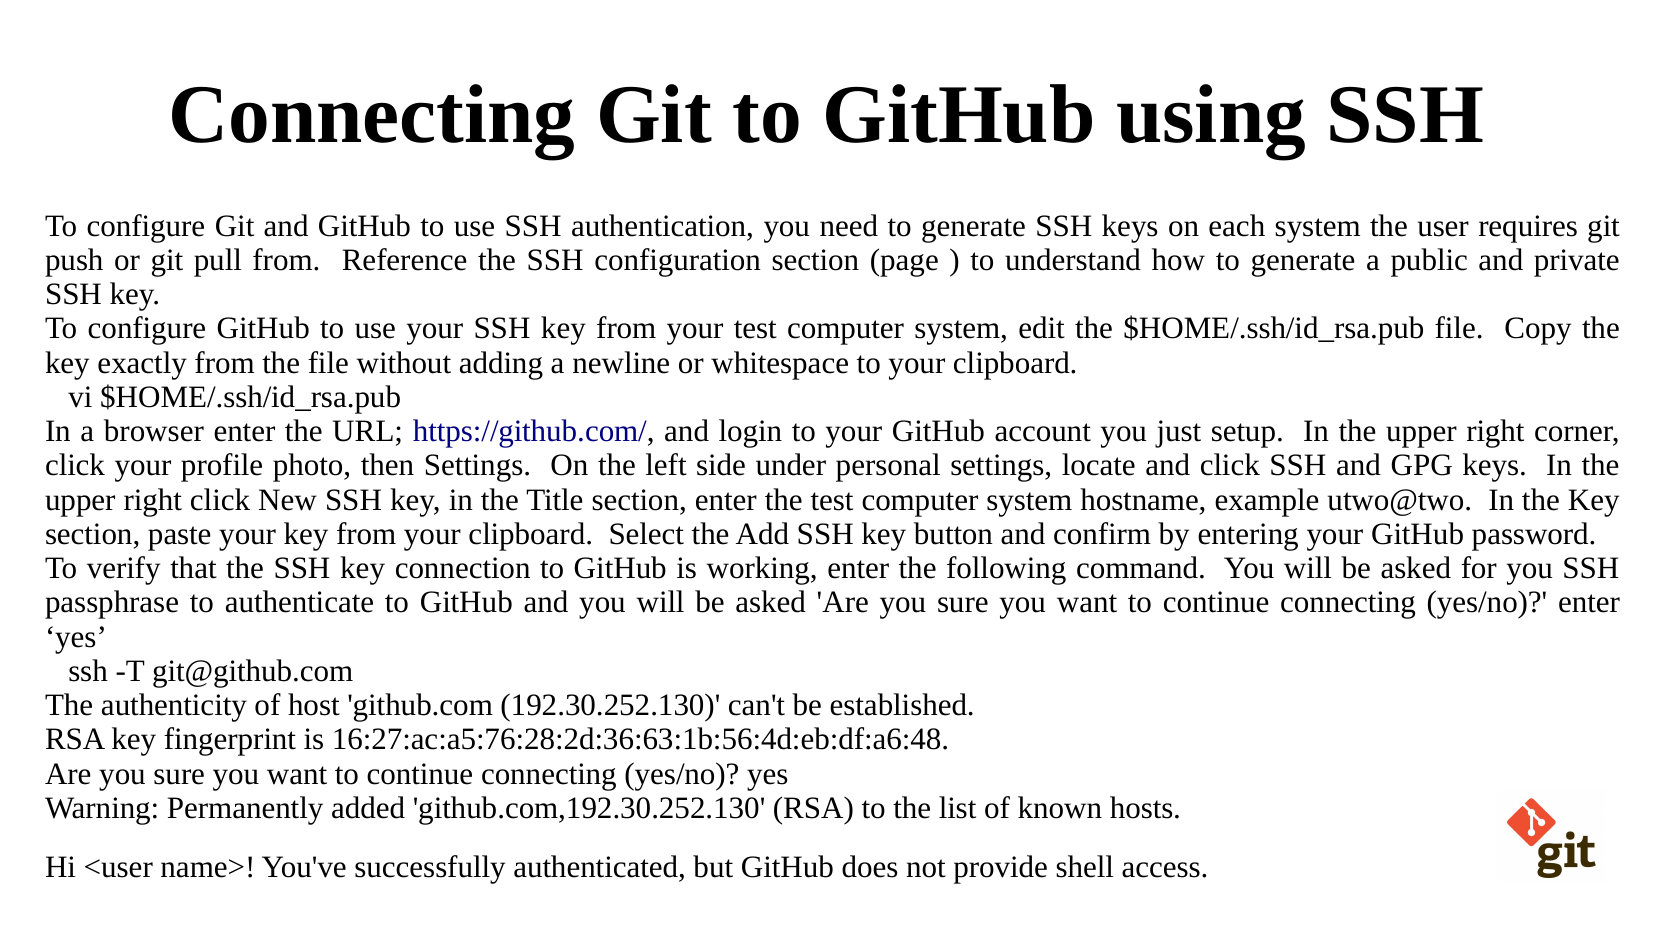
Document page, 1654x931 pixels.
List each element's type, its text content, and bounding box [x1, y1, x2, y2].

picture [1497, 789, 1606, 886]
list To configure Git and GitHub to use SSH authentication, you need to generate SSH keys on each system the user requires git push or git pull from. Reference the SSH configuration section (page ) to understand how to generate a public and private SSH key. To configure GitHub to use your SSH key from your test computer system, edit the $HOME/.ssh/id_rsa.pub file. Copy the key exactly from the file without adding a newline or whitespace to your clipboard. vi $HOME/.ssh/id_rsa.pub In a browser enter the URL; https://github.com/, and login to your GitHub account you just setup. In the upper right corner, click your profile photo, then Settings. On the left side under personal settings, locate and click SSH and GPG keys. In the upper right click New SSH key, in the Title section, enter the test computer system hostname, example utwo@two. In the Key section, paste your key from your clipboard. Select the Add SSH key button and confirm by entering your GitHub password. To verify that the SSH key connection to GitHub is working, enter the following command. You will be asked for you SSH passphrase to authenticate to GitHub and you will be asked 'Are you sure you want to continue connecting (yes/no)?' enter ‘yes’ ssh -T git@github.com The authenticity of host 'github.com (192.30.252.130)' can't be established. RSA key fingerprint is 16:27:ac:a5:76:28:2d:36:63:1b:56:4d:eb:df:a6:48. Are you sure you want to continue connecting (yes/no)? yes Warning: Permanently added 'github.com,192.30.252.130' (RSA) to the list of known hosts. Hi <user name>! You've successfully authenticated, but GitHub does not provide shell access. [45, 192, 1621, 901]
title Connecting Git to GitHub using SSH [82, 37, 1571, 192]
